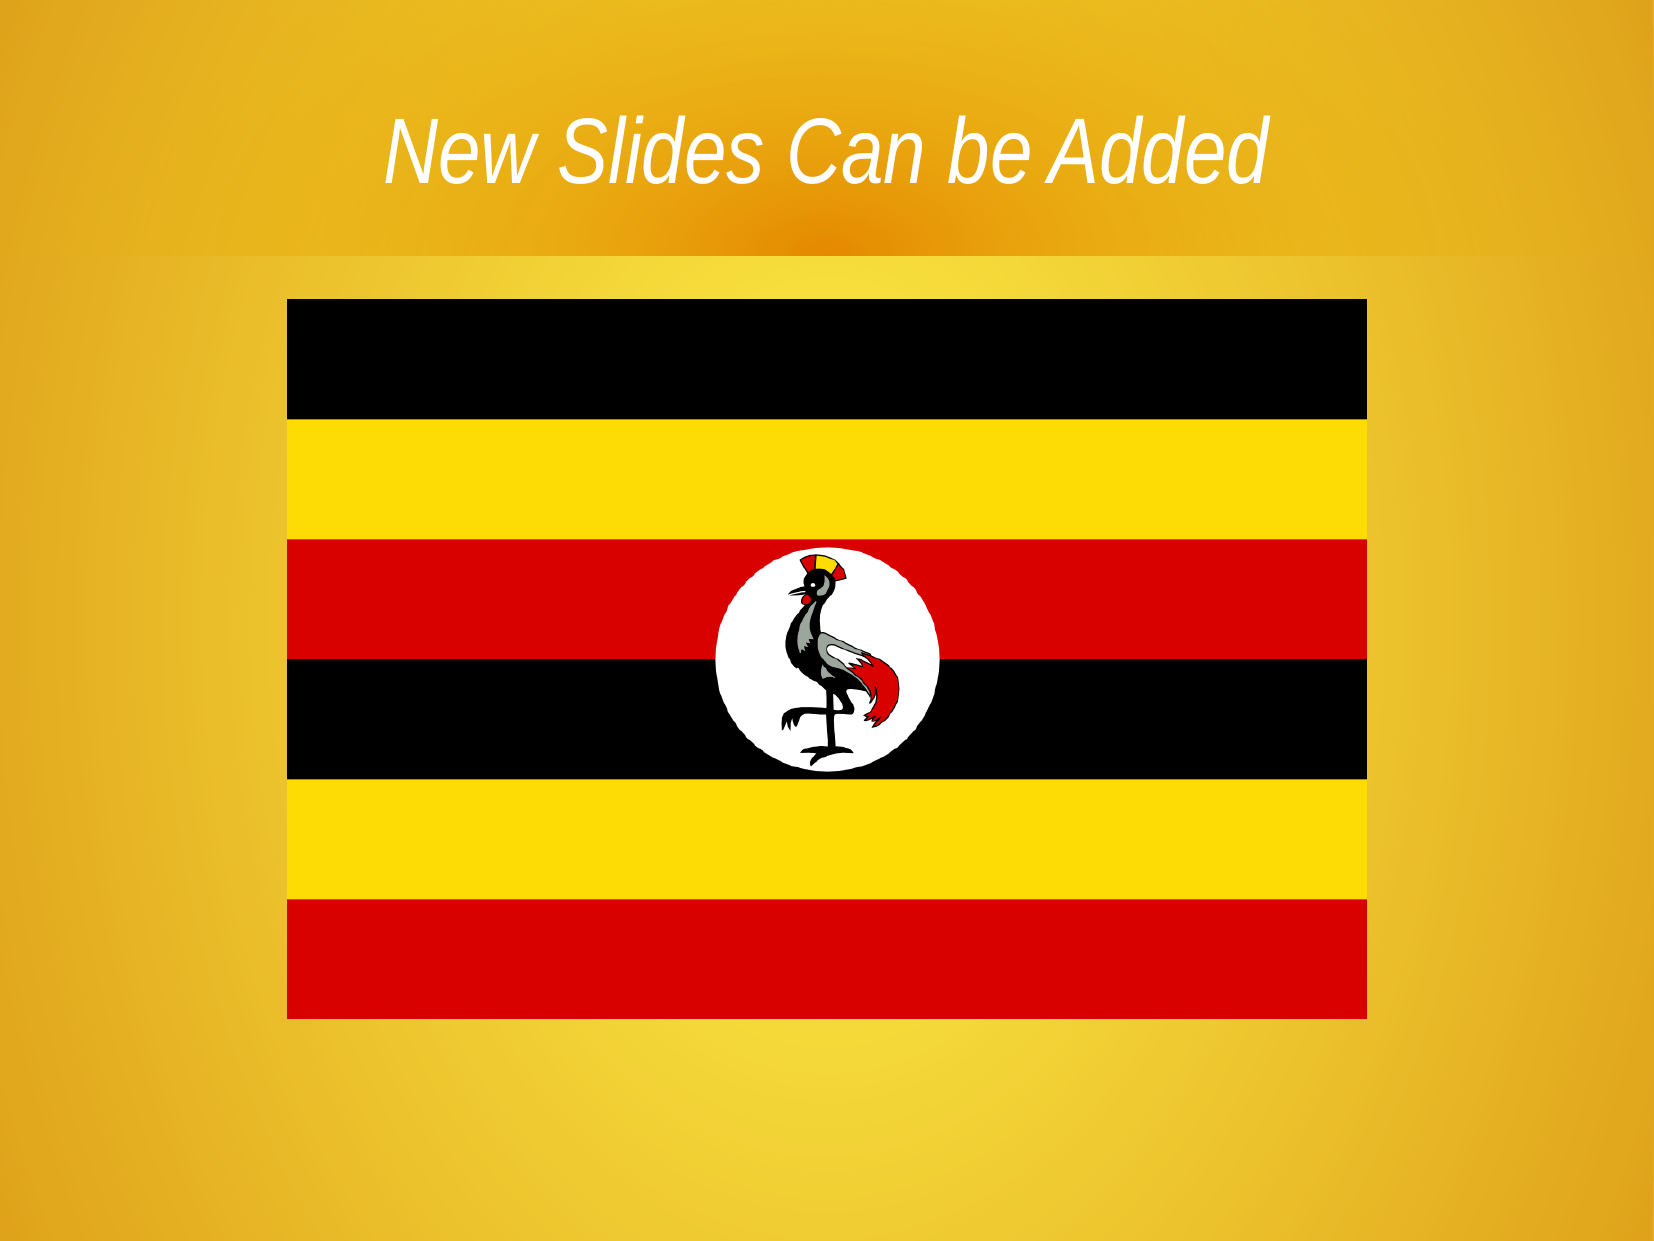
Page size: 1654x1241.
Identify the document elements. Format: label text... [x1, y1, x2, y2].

picture [287, 299, 1367, 1019]
title New Slides Can be Added [82, 47, 1571, 252]
